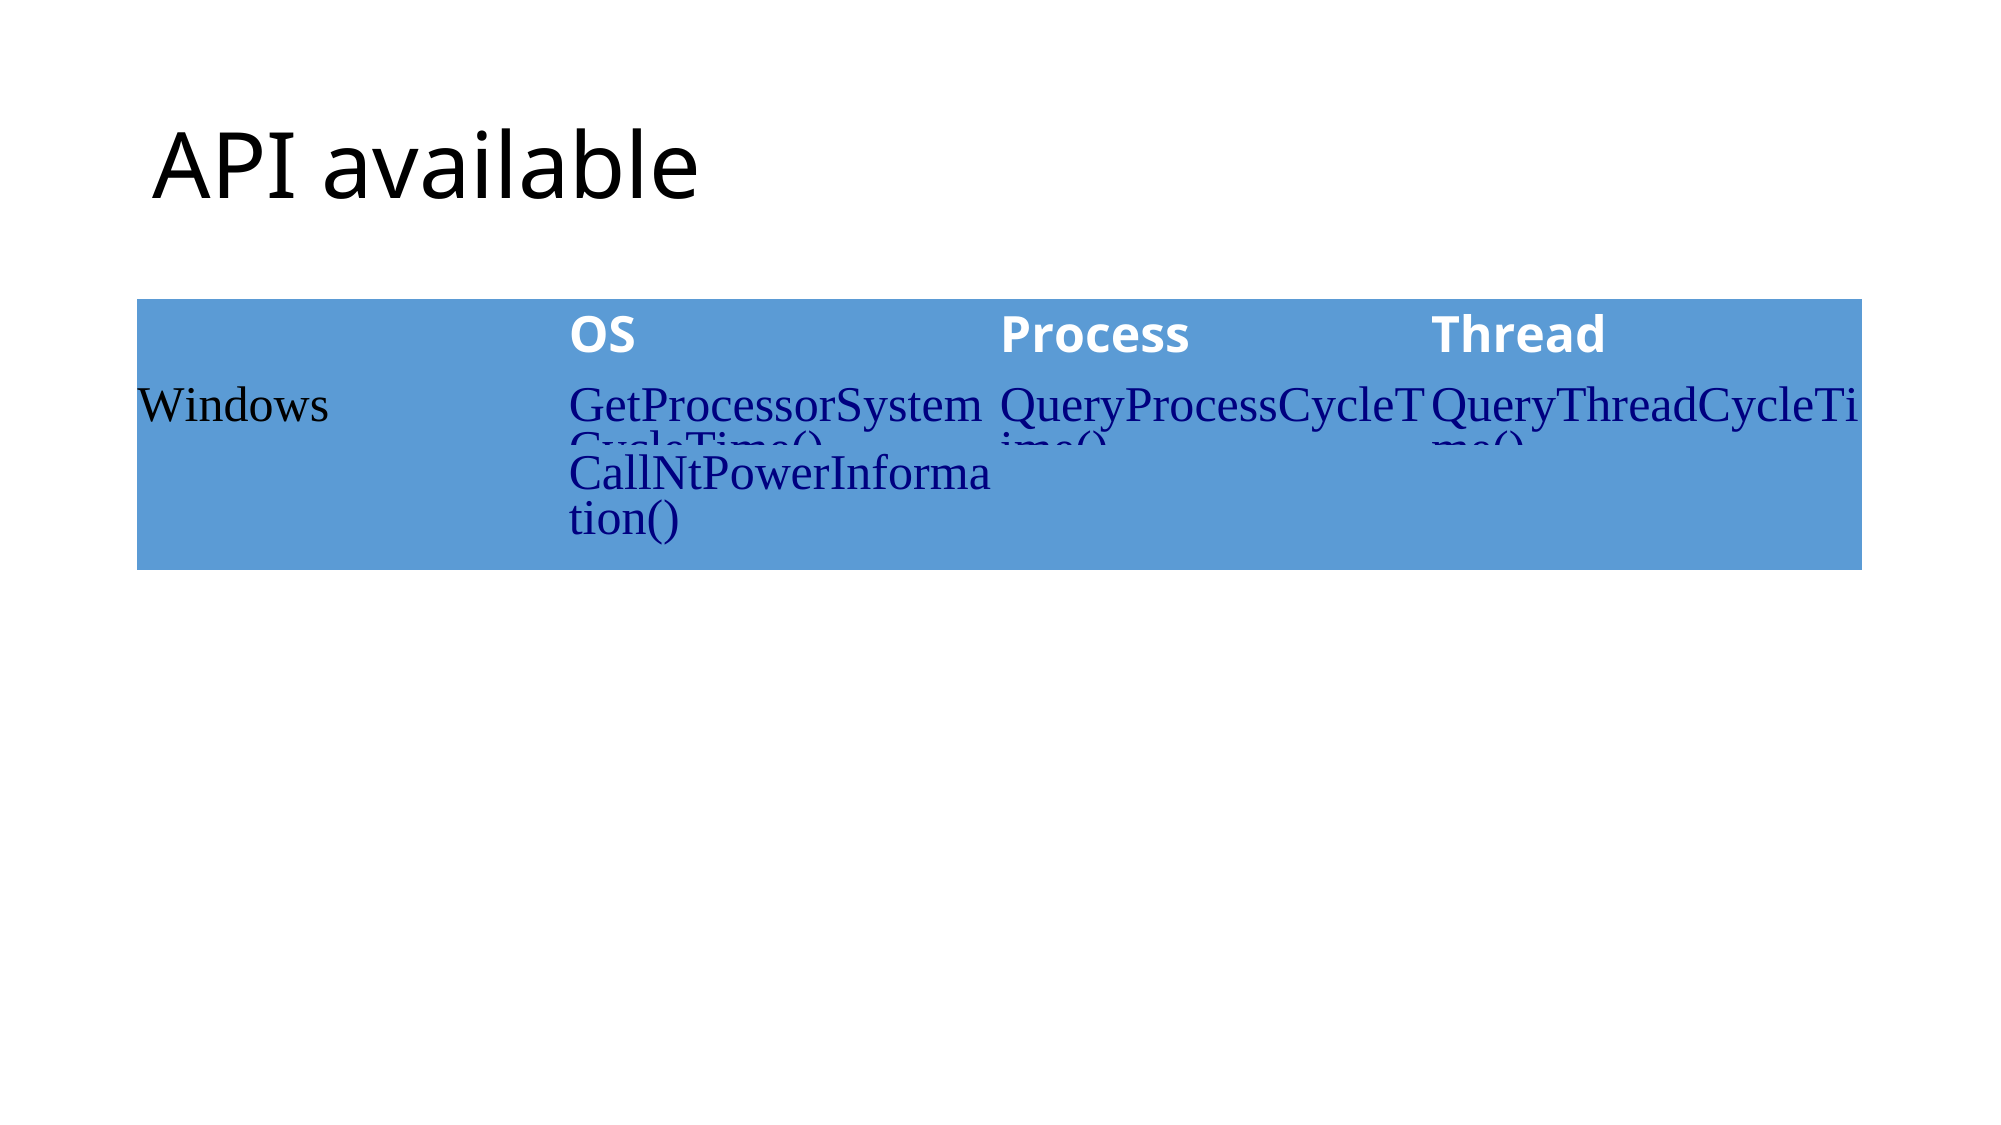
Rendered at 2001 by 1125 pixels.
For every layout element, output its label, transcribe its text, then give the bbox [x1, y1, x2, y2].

table_cell Windows [137, 377, 569, 445]
table_header Thread [1431, 299, 1862, 377]
table_header OS [569, 299, 1000, 377]
title API available [137, 59, 1863, 278]
table_cell GetProcessorSystemCycleTime() [569, 377, 1000, 445]
table_header Process [1000, 299, 1431, 377]
table_cell QueryThreadCycleTime() [1431, 377, 1862, 445]
table_cell QueryProcessCycleTime() [1000, 377, 1431, 445]
table_cell [1000, 445, 1431, 570]
table_cell [137, 445, 569, 570]
table_cell [1431, 445, 1862, 570]
table_header [137, 299, 569, 377]
table_cell CallNtPowerInformation() [569, 445, 1000, 570]
